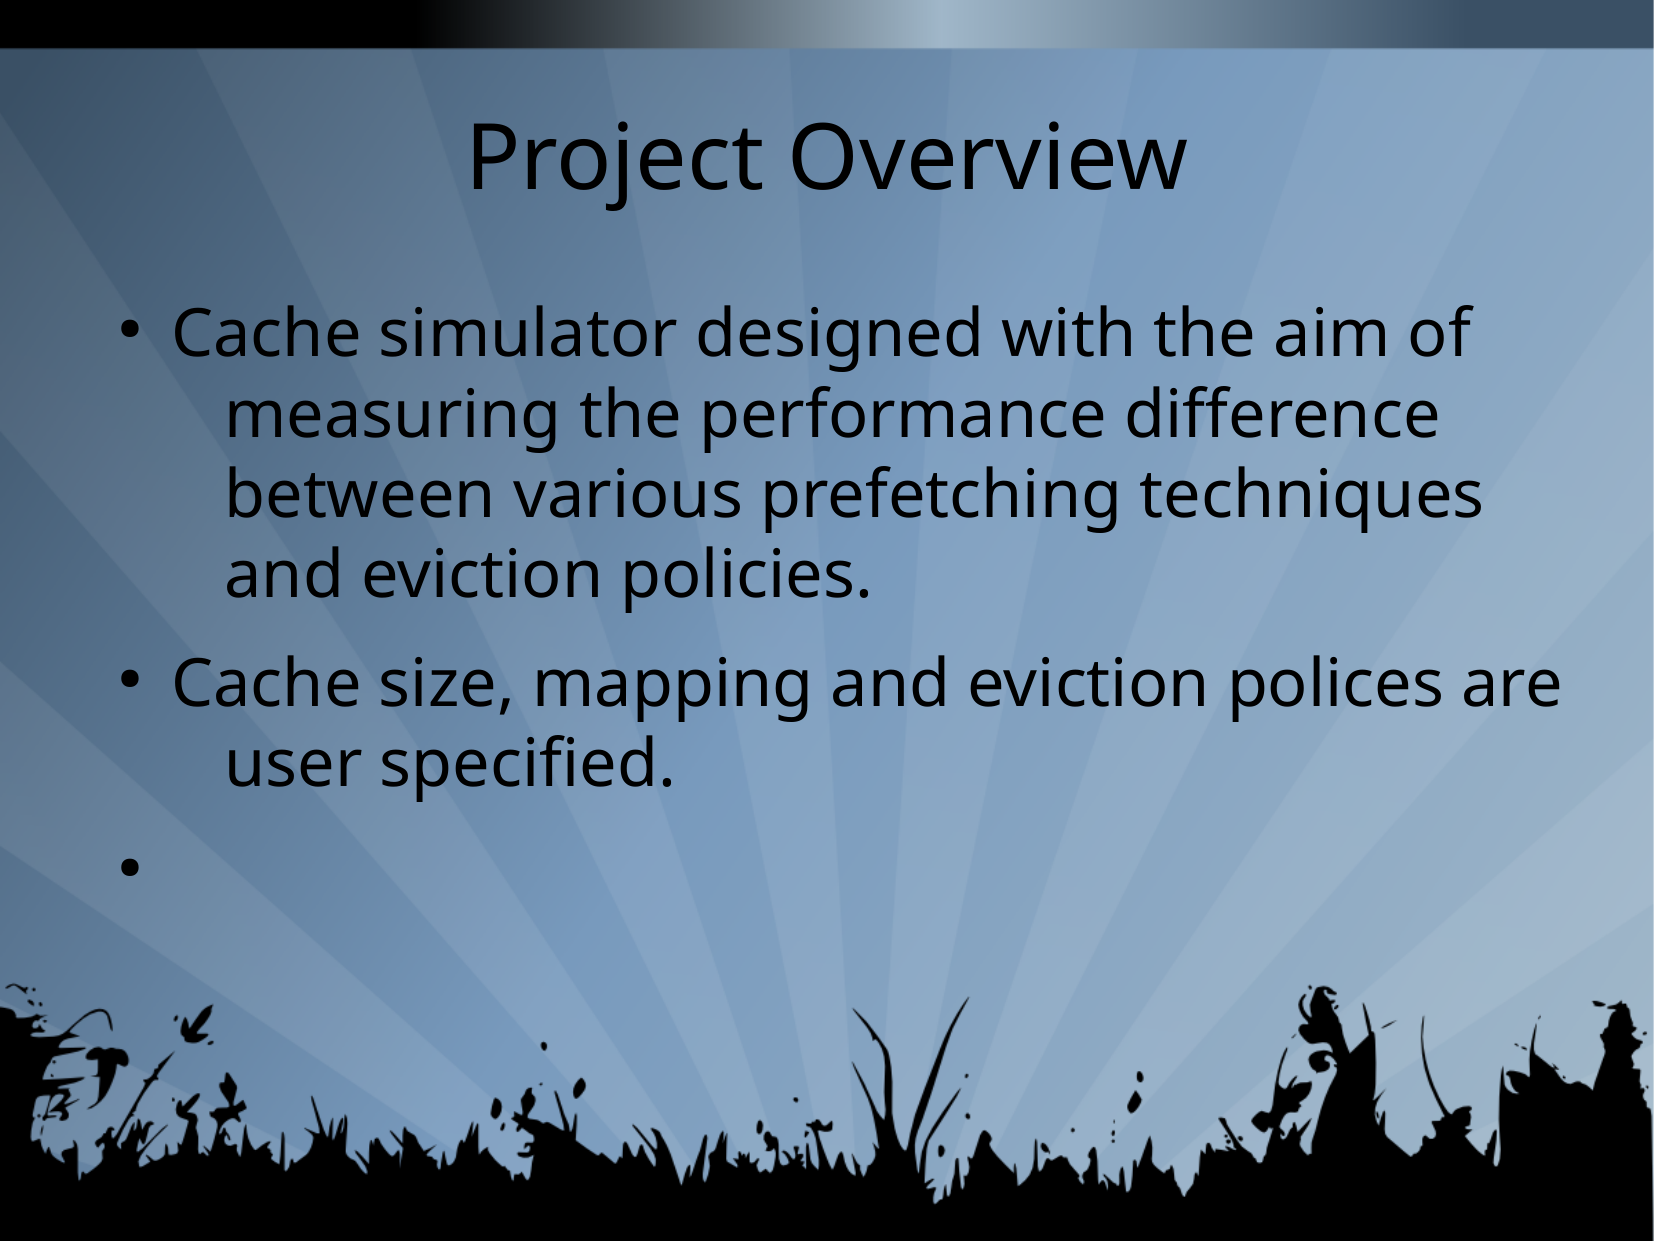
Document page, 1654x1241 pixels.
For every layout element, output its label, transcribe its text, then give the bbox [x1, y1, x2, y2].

list Cache simulator designed with the aim of measuring the performance difference between various prefetching techniques and eviction policies. Cache size, mapping and eviction polices are user specified. [82, 290, 1571, 1052]
title Project Overview [82, 49, 1571, 257]
